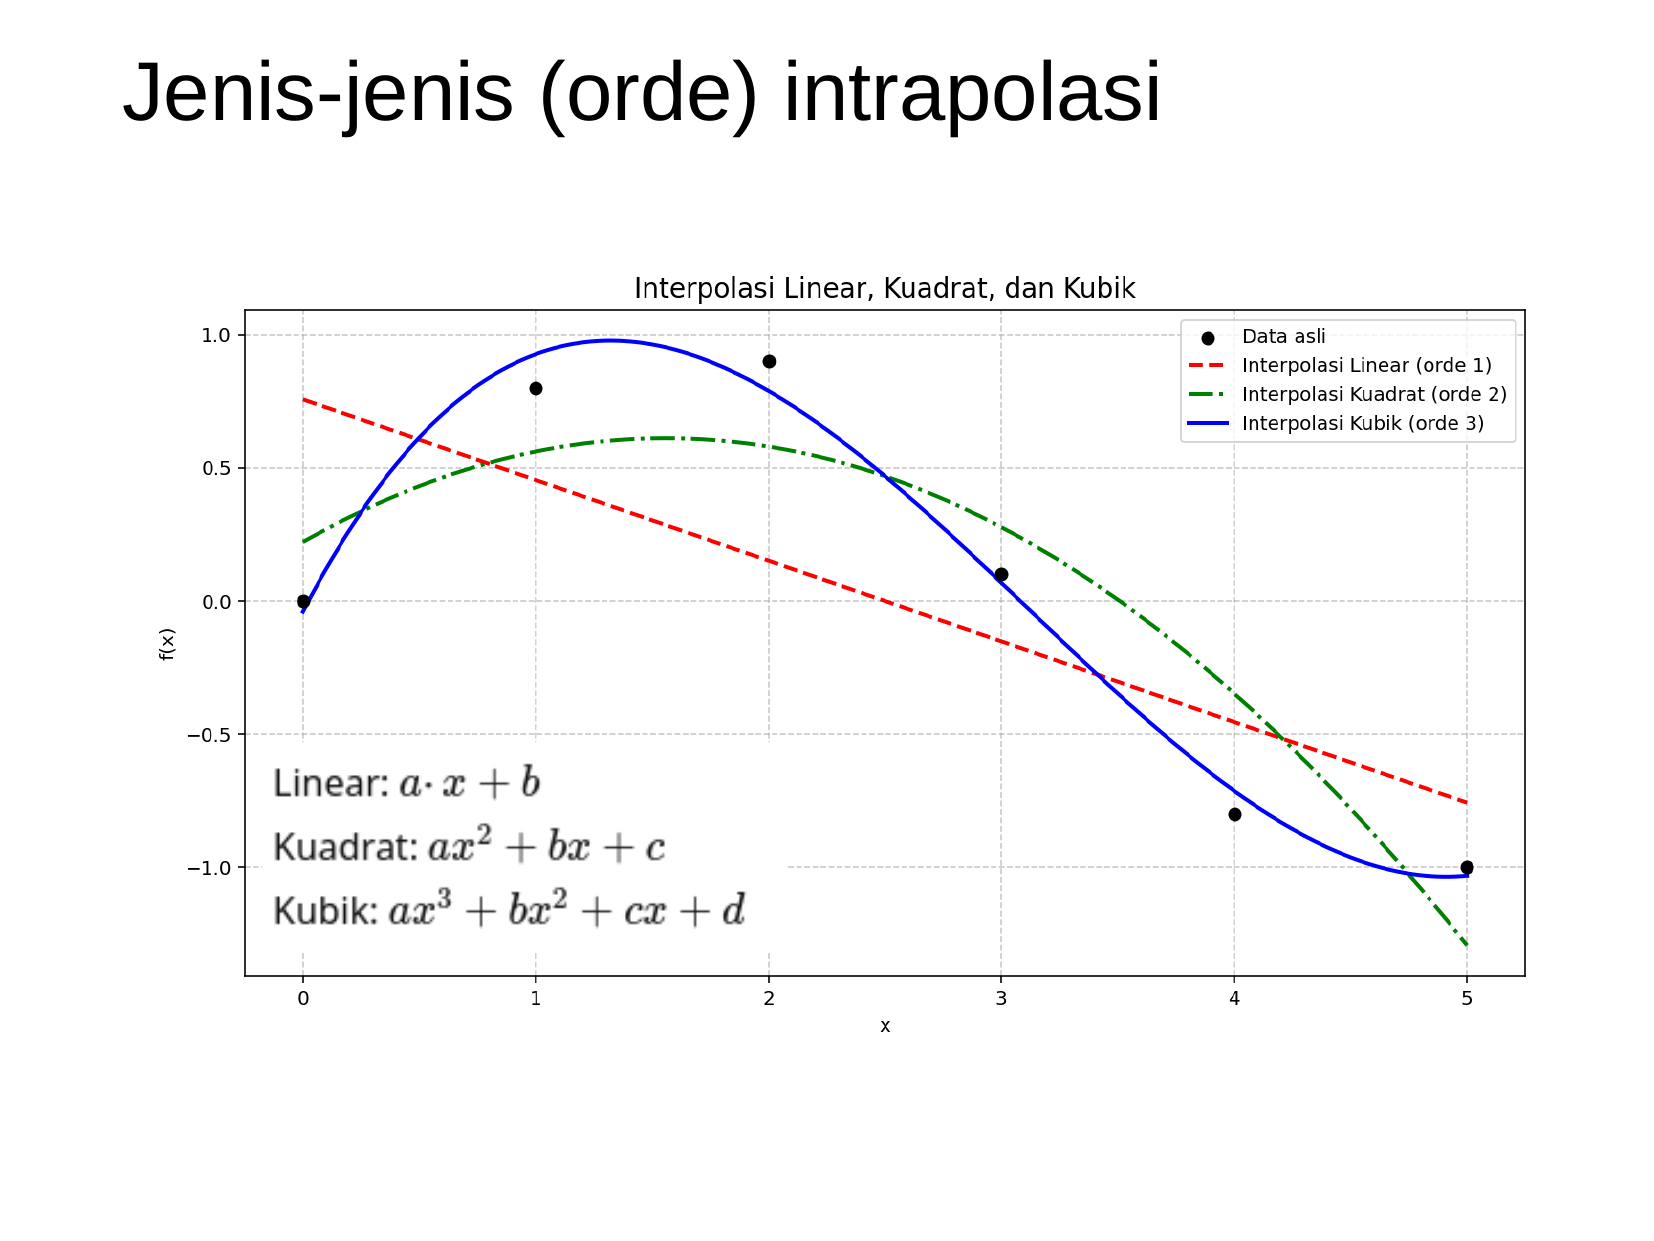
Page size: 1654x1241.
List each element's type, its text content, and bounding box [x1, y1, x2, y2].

text_box Jenis-jenis (orde) intrapolasi [107, 37, 1501, 759]
picture [145, 262, 1538, 1051]
